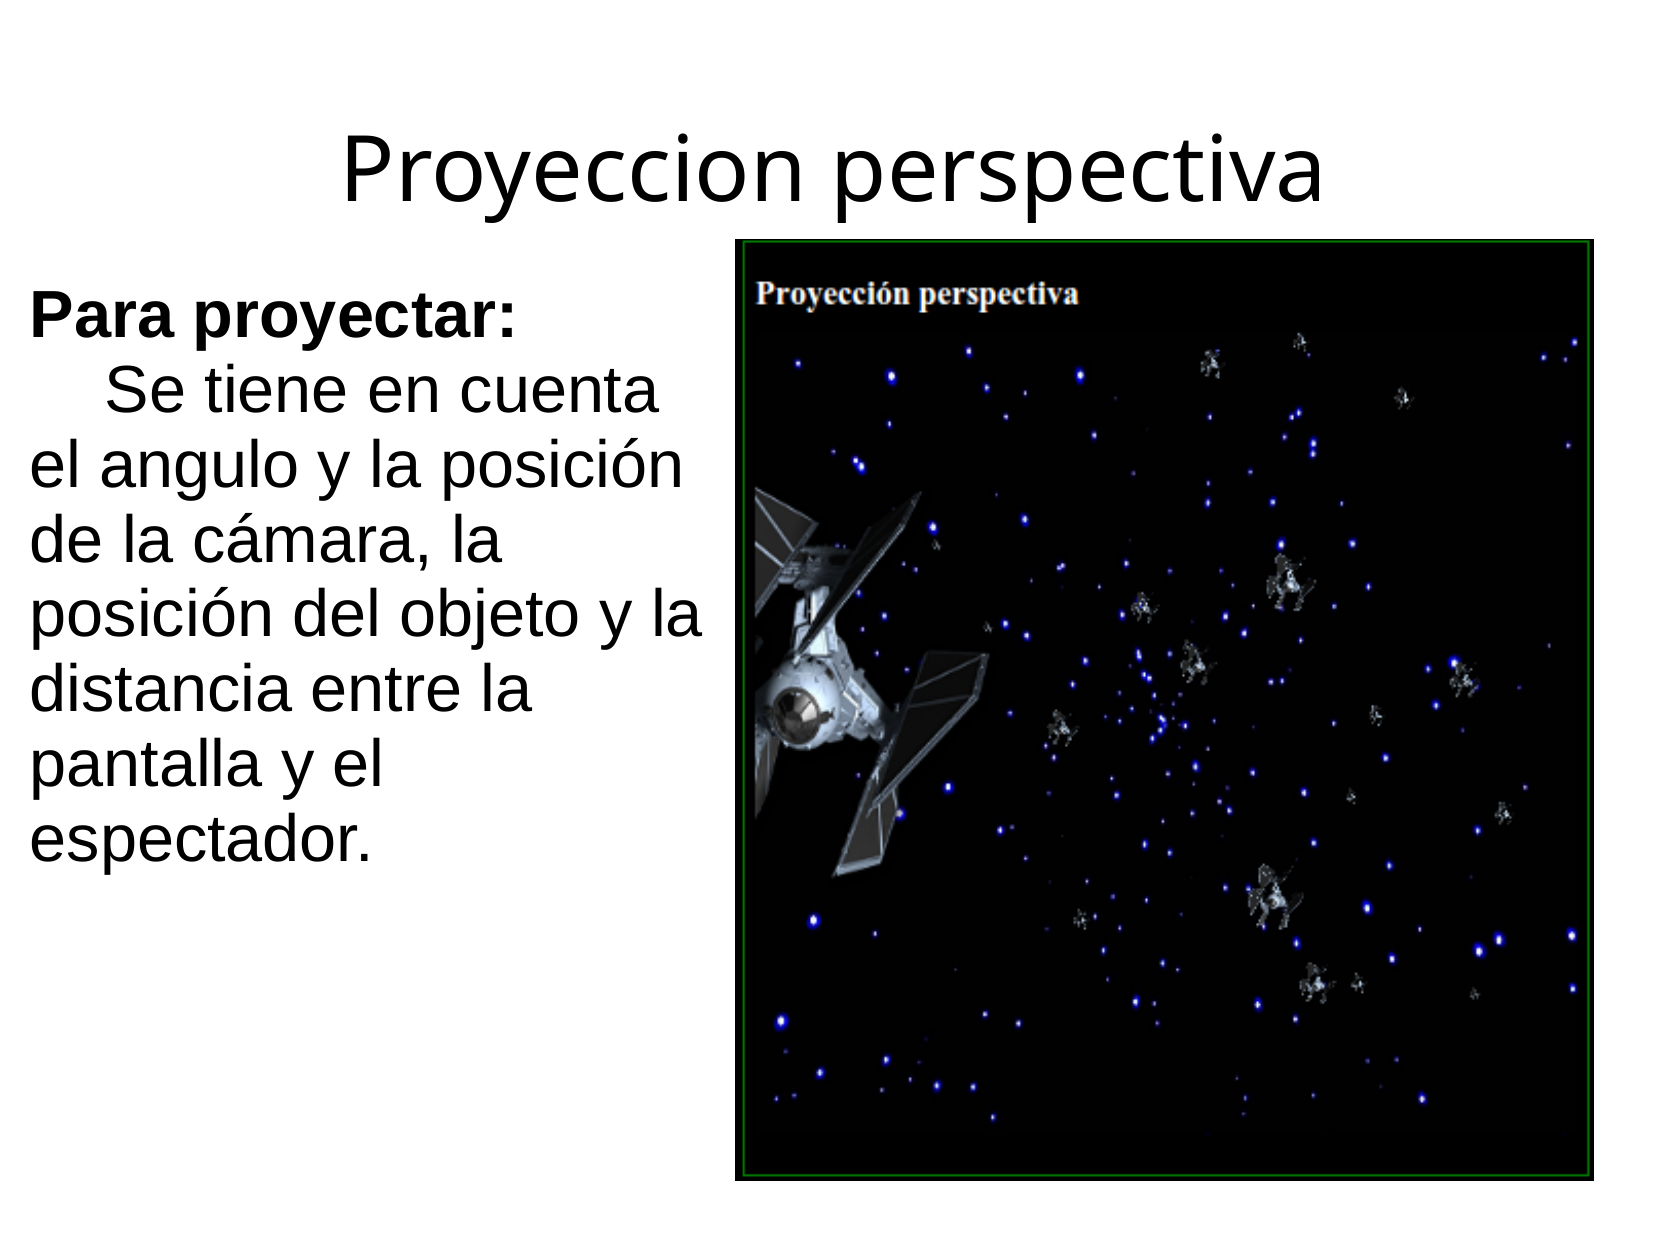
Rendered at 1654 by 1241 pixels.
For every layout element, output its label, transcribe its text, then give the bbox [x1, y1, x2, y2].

picture [735, 239, 1594, 1182]
text_box Para proyectar: Se tiene en cuenta el angulo y la posición de la cámara, la posición del objeto y la distancia entre la pantalla y el espectador. [15, 270, 736, 882]
title Proyeccion perspectiva [90, 62, 1579, 270]
